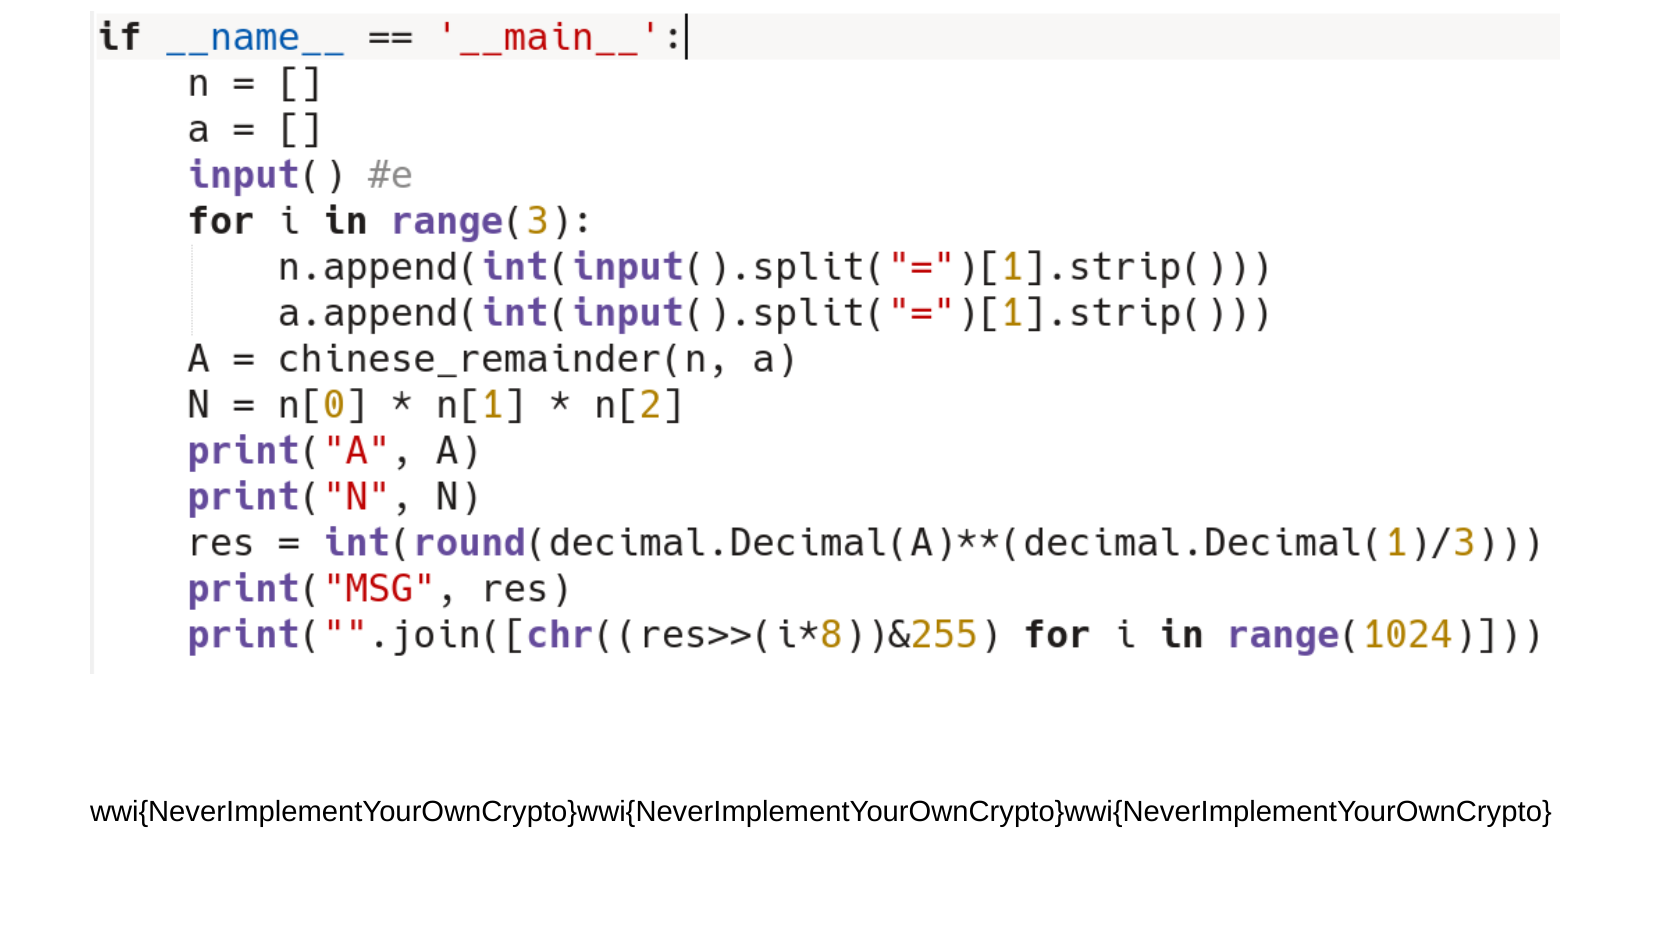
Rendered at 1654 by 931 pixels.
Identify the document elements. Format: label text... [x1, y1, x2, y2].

picture [90, 11, 1560, 674]
text_box wwi{NeverImplementYourOwnCrypto}wwi{NeverImplementYourOwnCrypto}wwi{NeverImplementYourOwnCrypto} [75, 787, 1595, 931]
